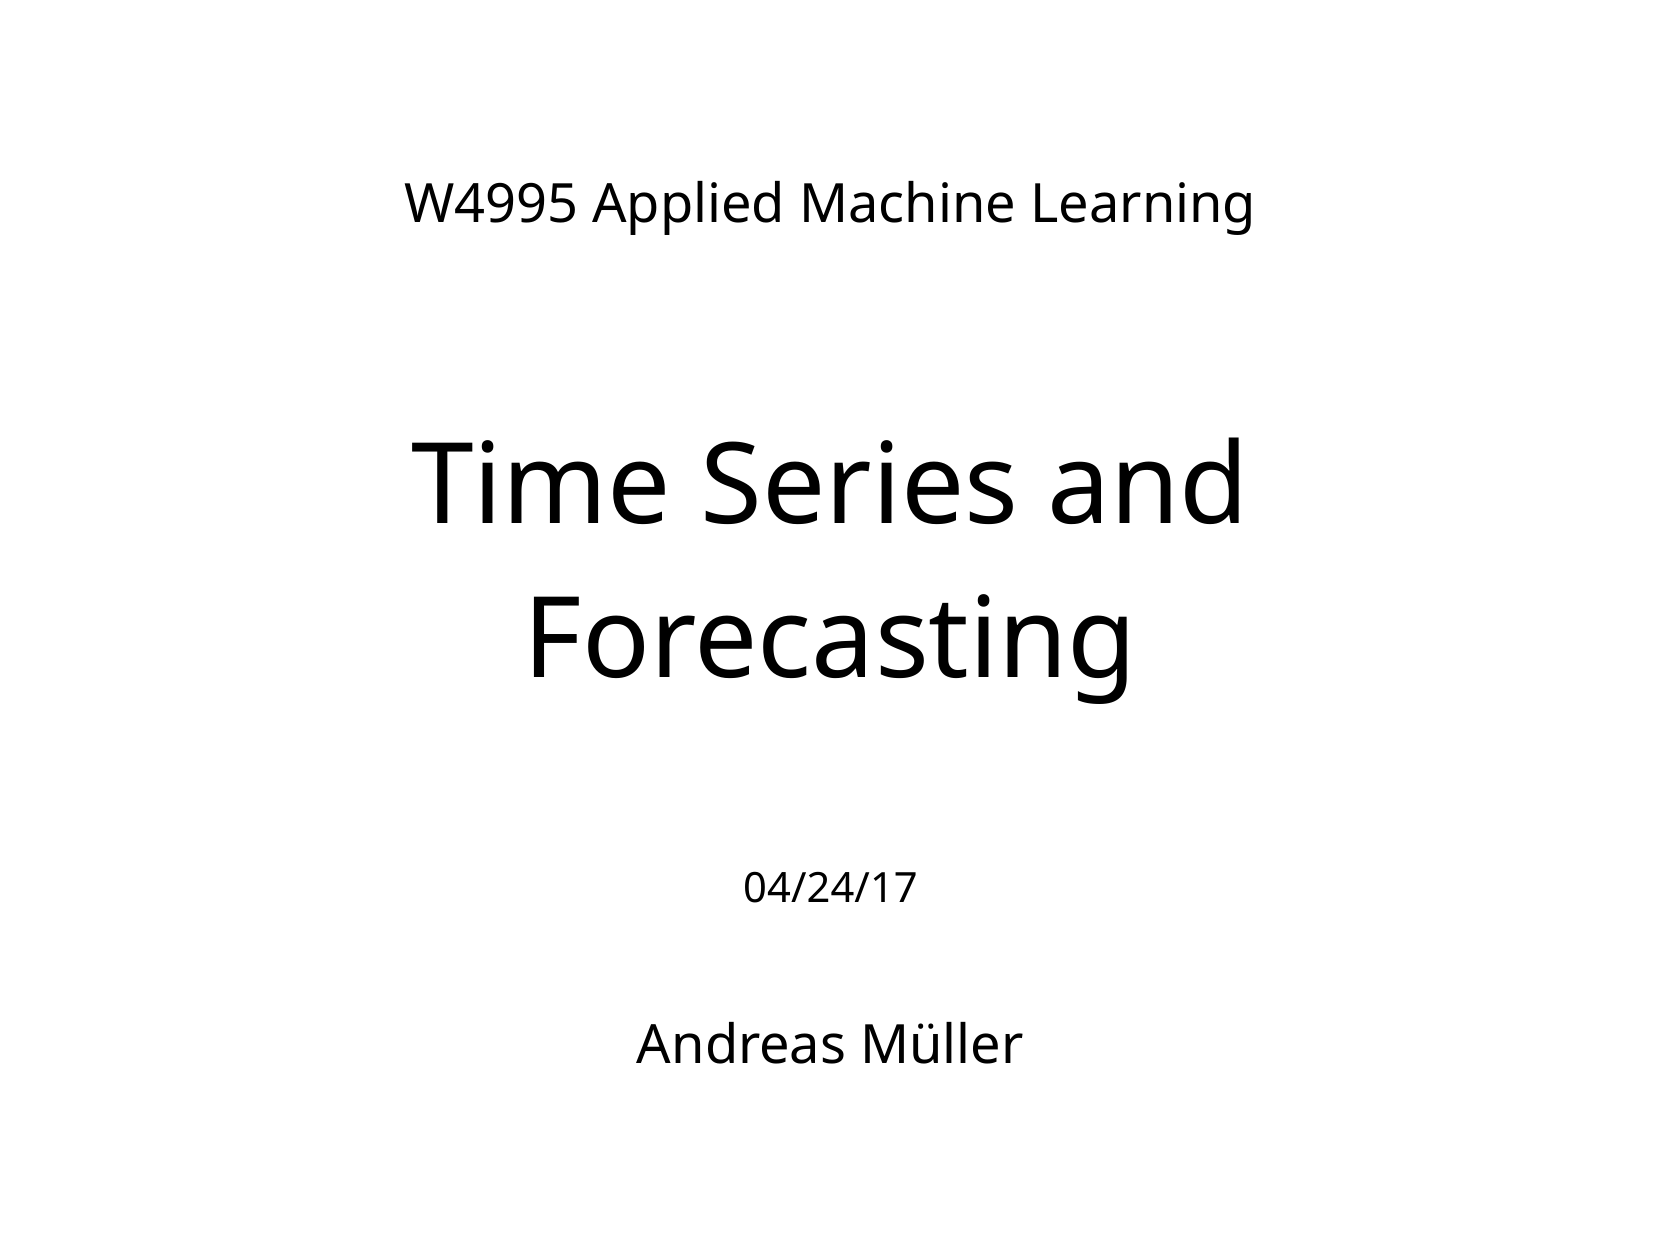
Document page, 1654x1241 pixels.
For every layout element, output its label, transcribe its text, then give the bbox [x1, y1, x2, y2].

text_box W4995 Applied Machine Learning Time Series and Forecasting 04/24/17 Andreas Müller [86, 142, 1575, 1103]
